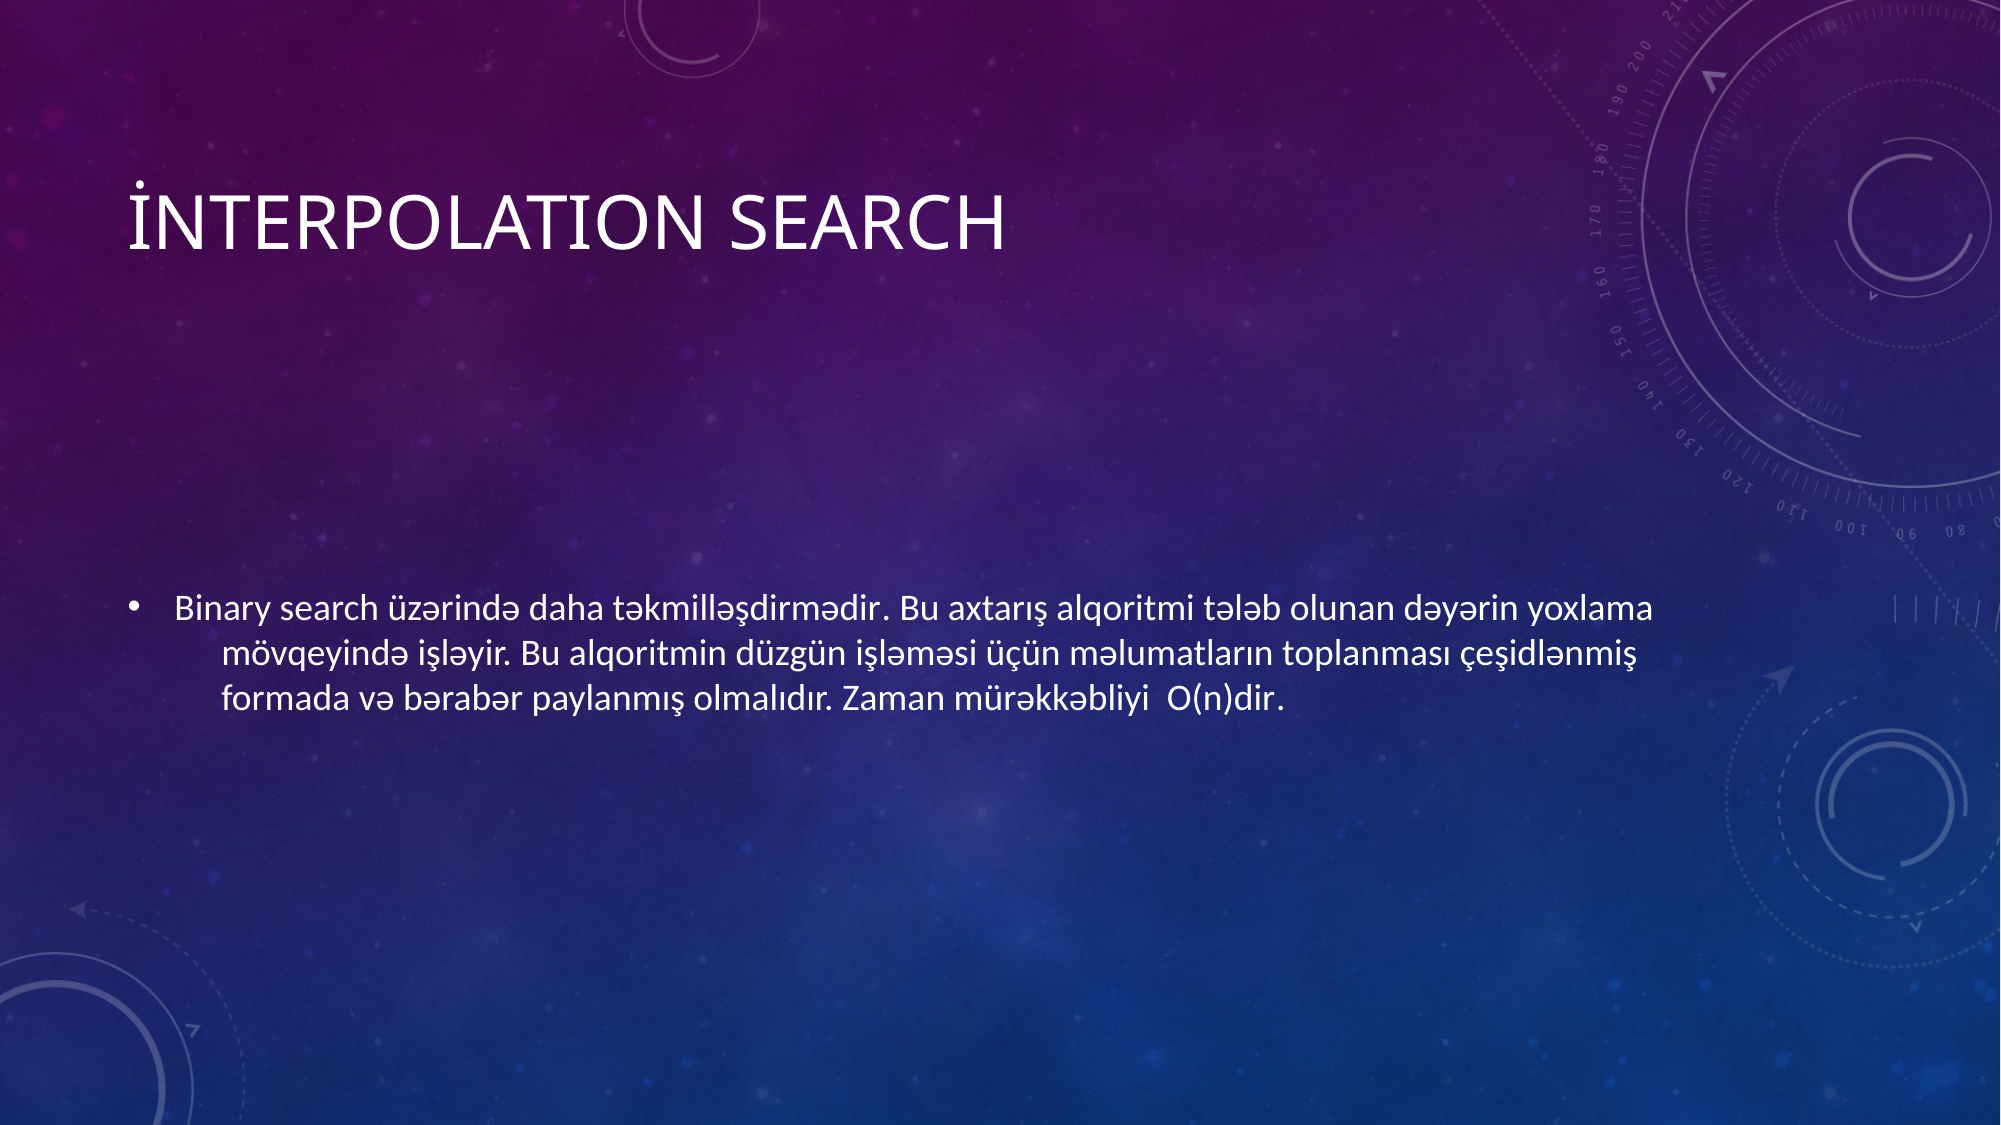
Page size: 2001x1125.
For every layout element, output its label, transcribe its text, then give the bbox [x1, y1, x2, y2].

title İnterpolation Search [112, 99, 1775, 339]
list Binary search üzərində daha təkmilləşdirmədir. Bu axtarış alqoritmi tələb olunan dəyərin yoxlama mövqeyində işləyir. Bu alqoritmin düzgün işləməsi üçün məlumatların toplanması çeşidlənmiş formada və bərabər paylanmış olmalıdır. Zaman mürəkkəbliyi O(n)dir. [112, 351, 1775, 950]
